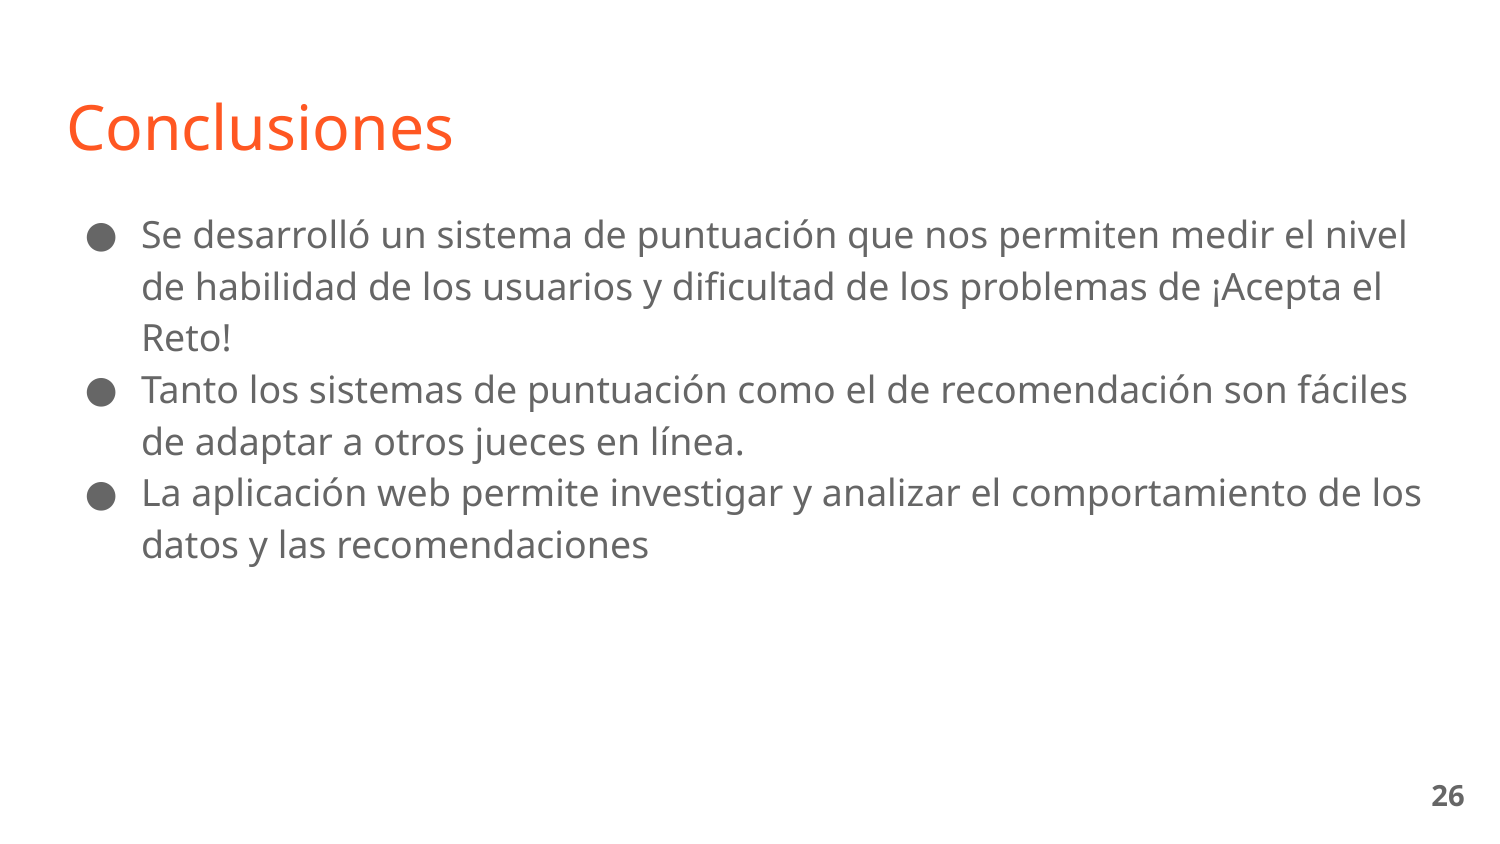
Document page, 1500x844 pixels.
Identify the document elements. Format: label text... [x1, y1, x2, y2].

slide_number <number> [1389, 764, 1480, 830]
list Se desarrolló un sistema de puntuación que nos permiten medir el nivel de habilidad de los usuarios y dificultad de los problemas de ¡Acepta el Reto! Tanto los sistemas de puntuación como el de recomendación son fáciles de adaptar a otros jueces en línea. La aplicación web permite investigar y analizar el comportamiento de los datos y las recomendaciones [51, 189, 1449, 810]
title Conclusiones [51, 72, 1449, 167]
